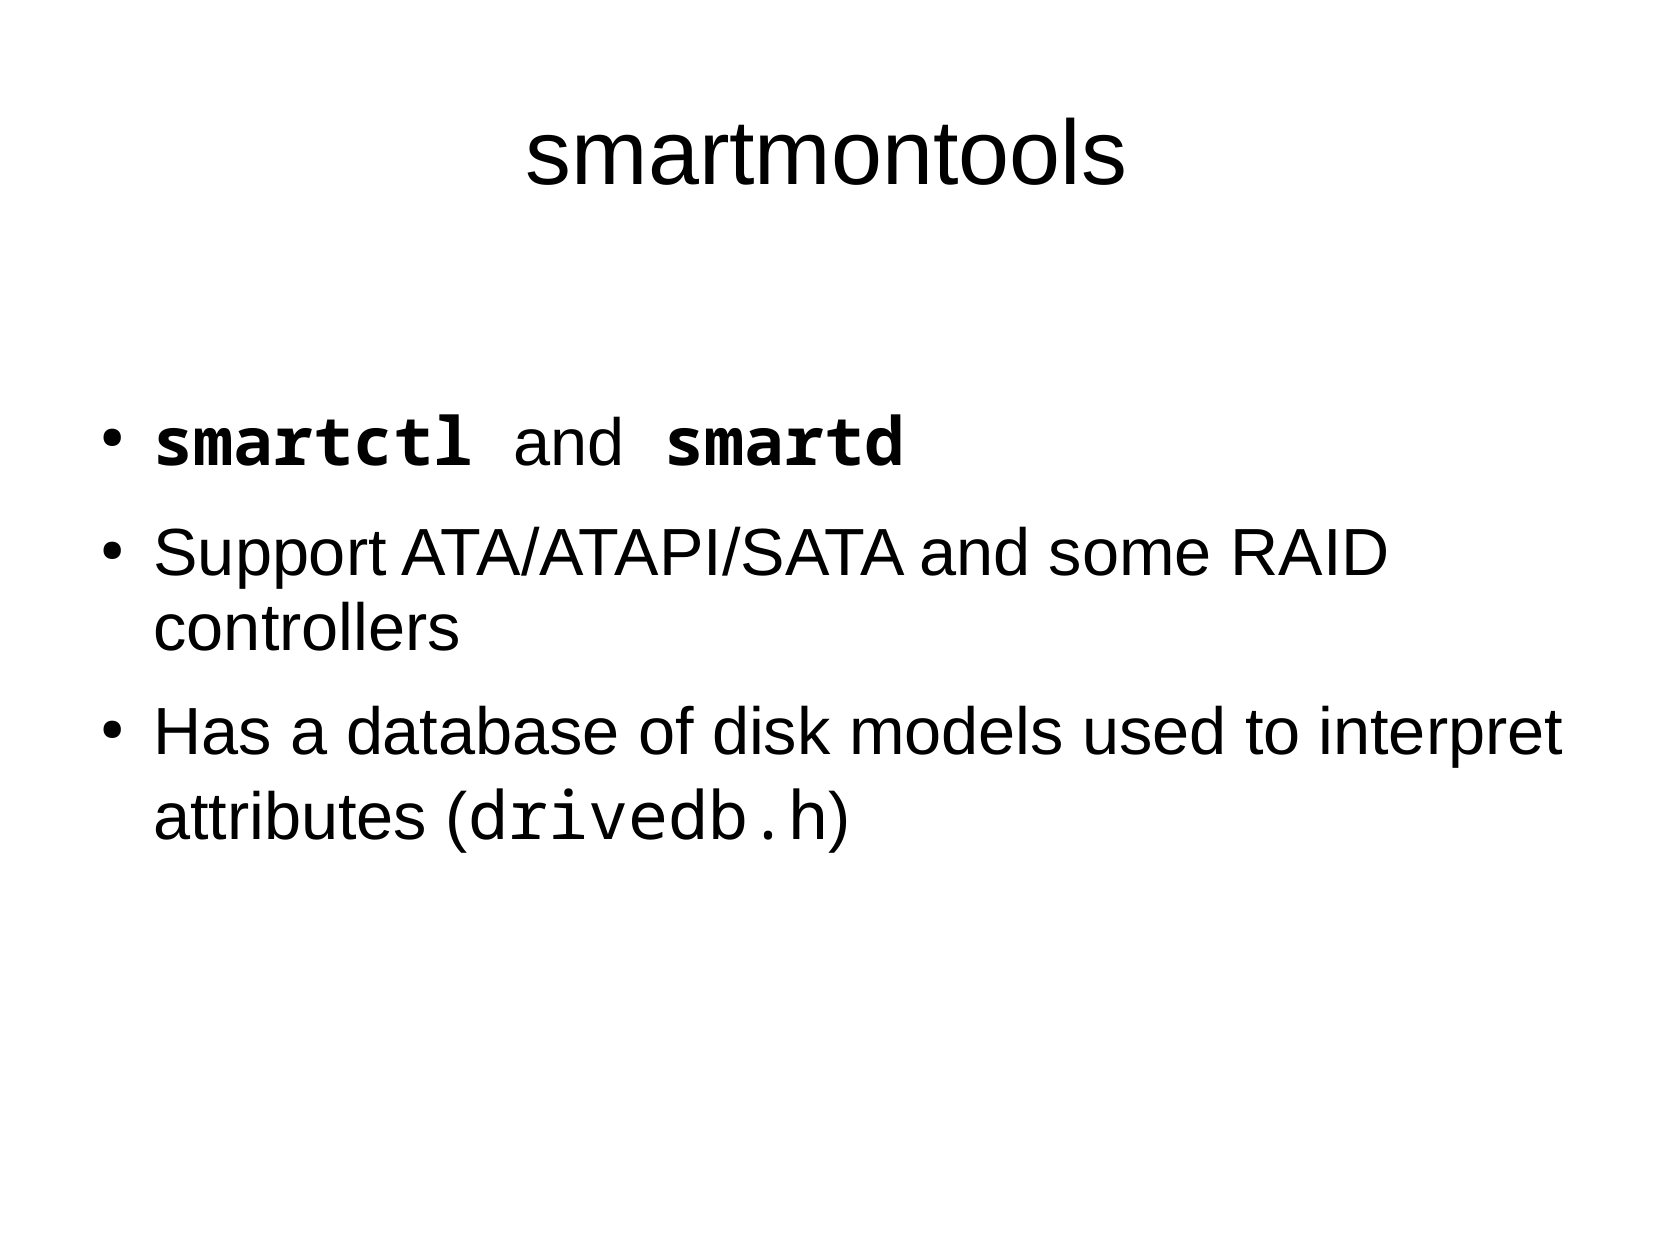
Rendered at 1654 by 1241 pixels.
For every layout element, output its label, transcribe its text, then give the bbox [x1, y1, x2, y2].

title smartmontools [82, 49, 1571, 257]
list smartctl and smartd Support ATA/ATAPI/SATA and some RAID controllers Has a database of disk models used to interpret attributes (drivedb.h) [82, 290, 1571, 1109]
